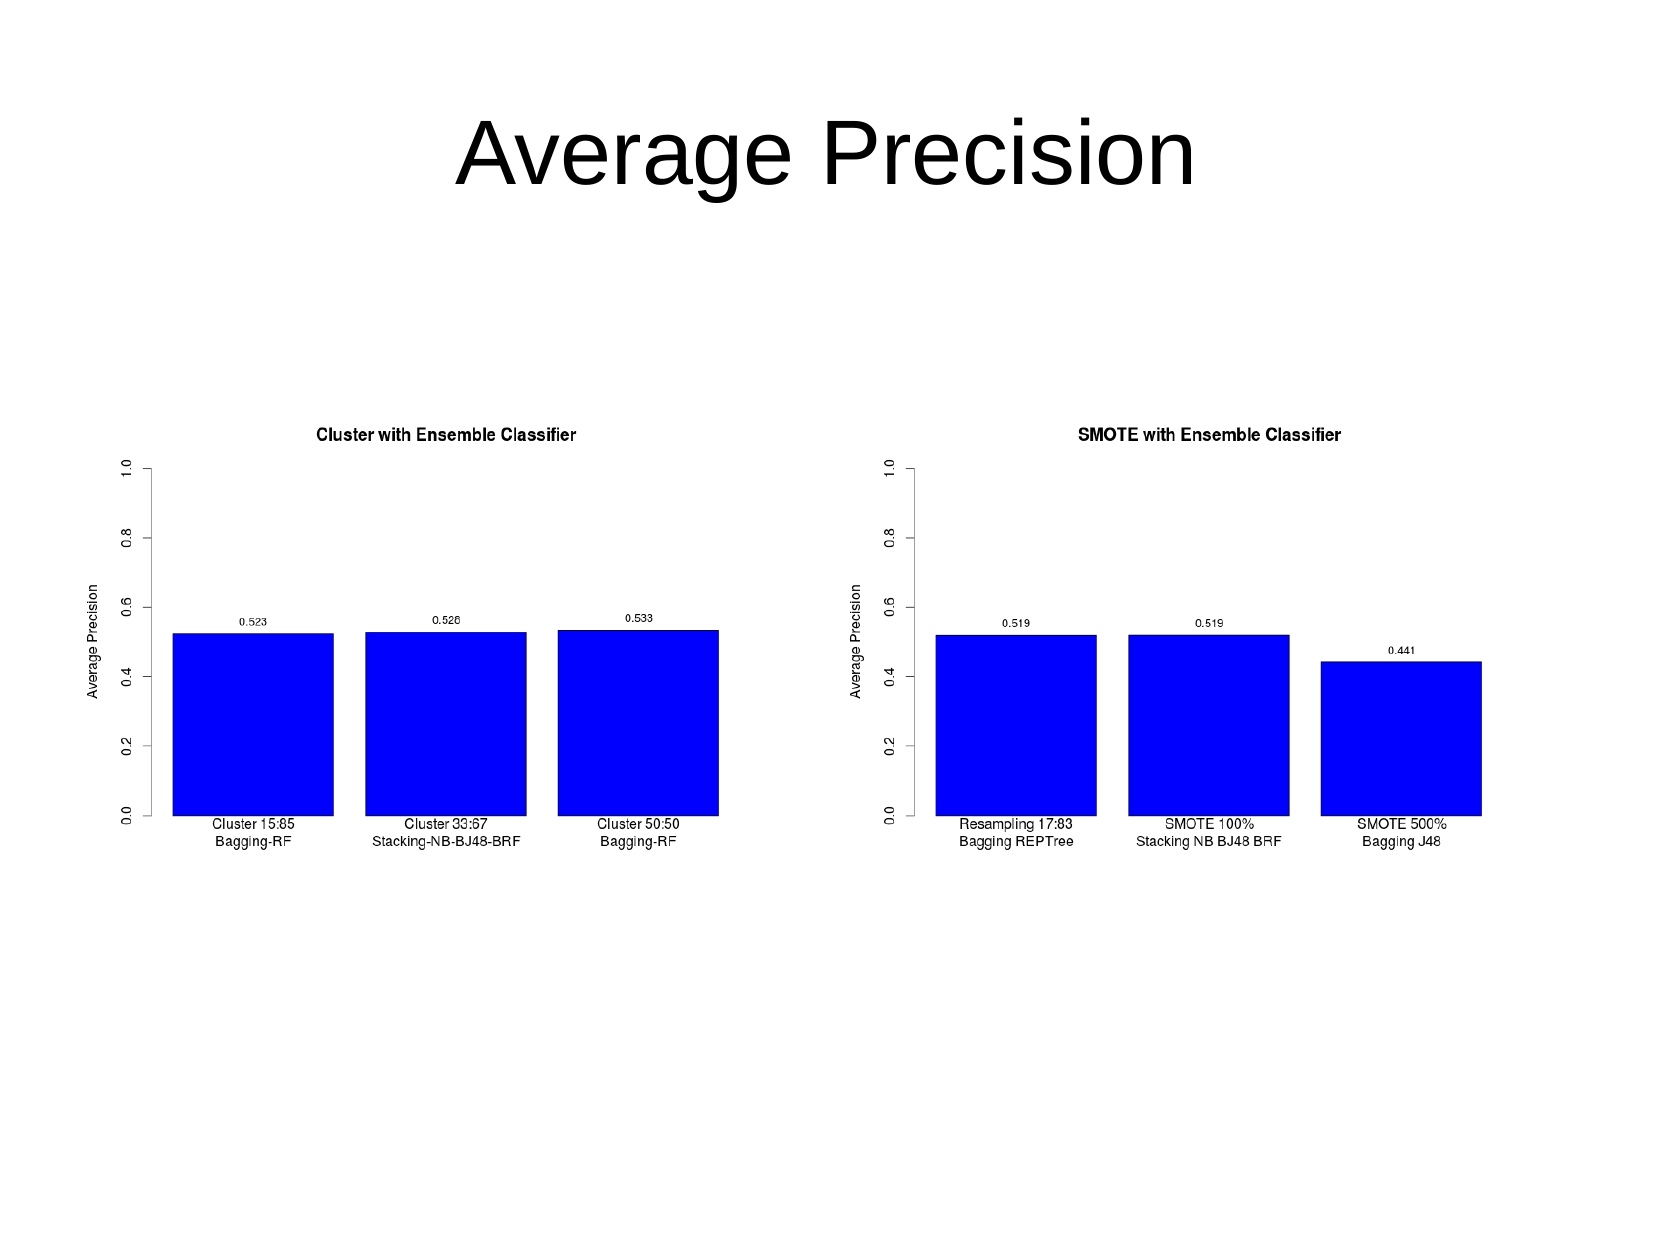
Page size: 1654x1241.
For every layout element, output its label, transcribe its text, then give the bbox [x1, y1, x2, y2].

picture [82, 399, 809, 901]
title Average Precision [82, 49, 1571, 257]
picture [845, 399, 1572, 901]
